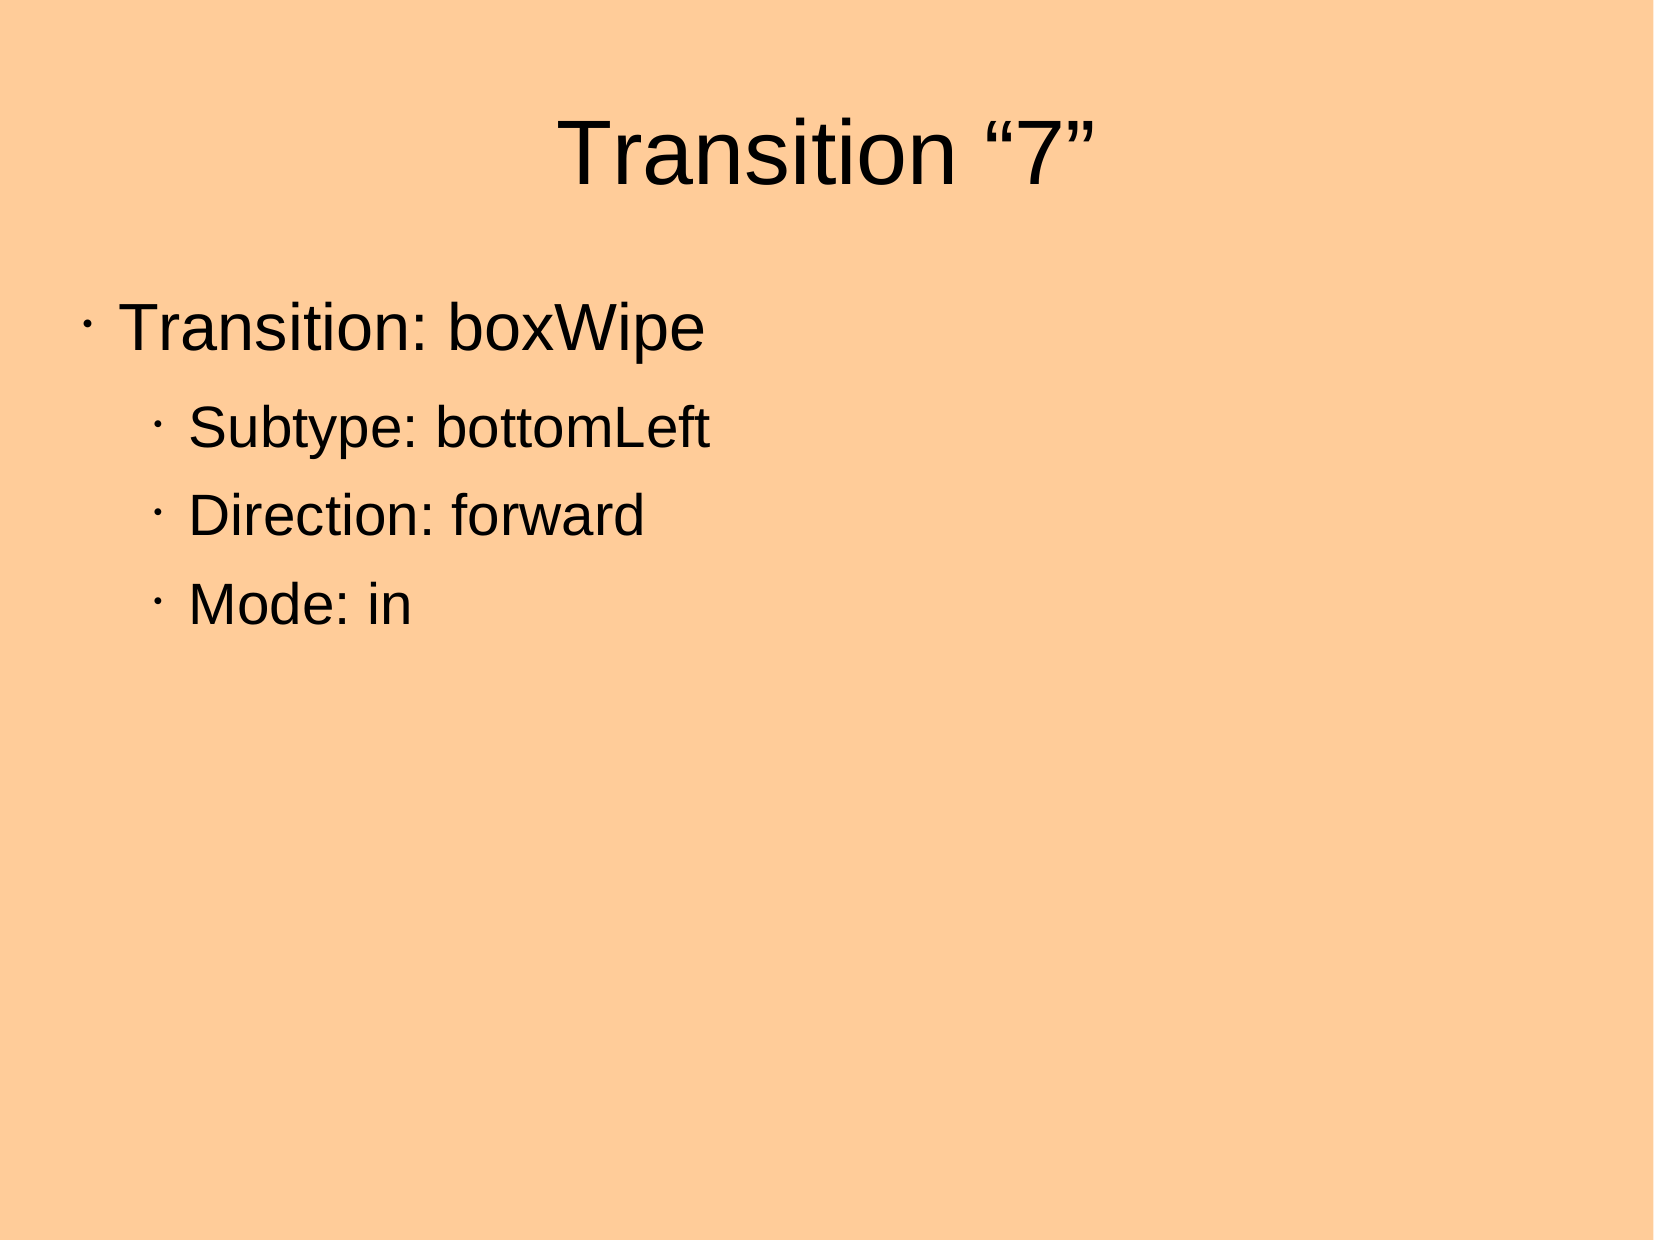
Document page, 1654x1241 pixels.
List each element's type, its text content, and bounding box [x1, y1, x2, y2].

list Transition: boxWipe Subtype: bottomLeft Direction: forward Mode: in [82, 290, 1571, 1080]
title Transition “7” [82, 49, 1571, 257]
